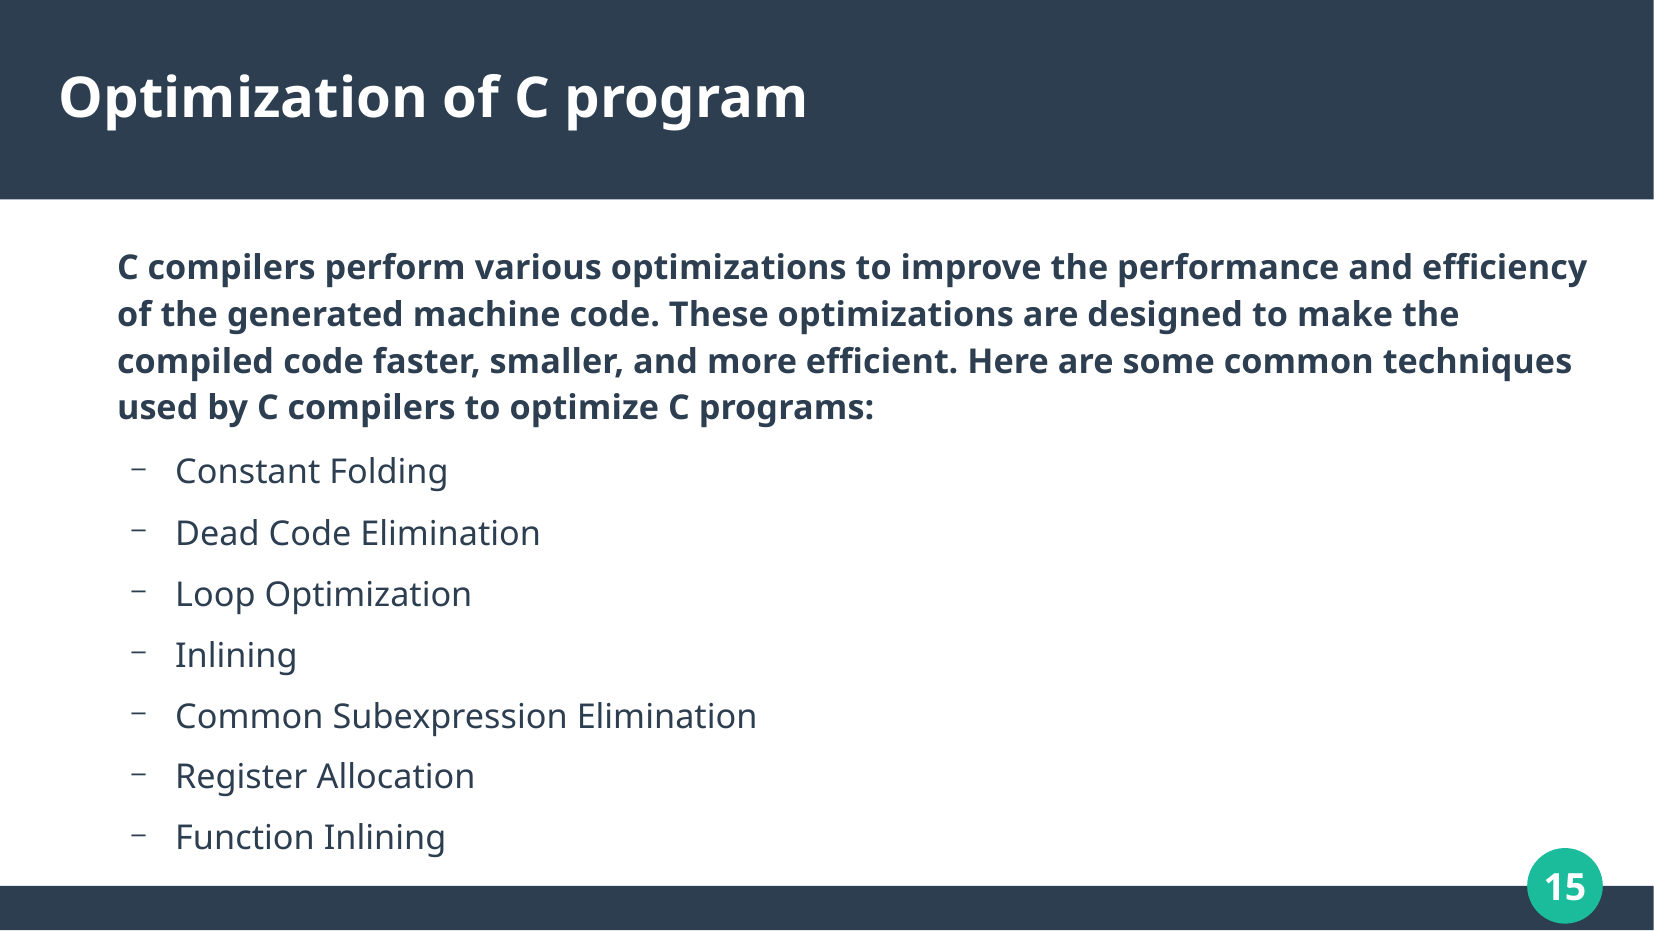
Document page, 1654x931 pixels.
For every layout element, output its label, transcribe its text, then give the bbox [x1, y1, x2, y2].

title Optimization of C program [59, 37, 1595, 156]
list C compilers perform various optimizations to improve the performance and efficiency of the generated machine code. These optimizations are designed to make the compiled code faster, smaller, and more efficient. Here are some common techniques used by C compilers to optimize C programs: Constant Folding Dead Code Elimination Loop Optimization Inlining Common Subexpression Elimination Register Allocation Function Inlining [59, 243, 1595, 864]
